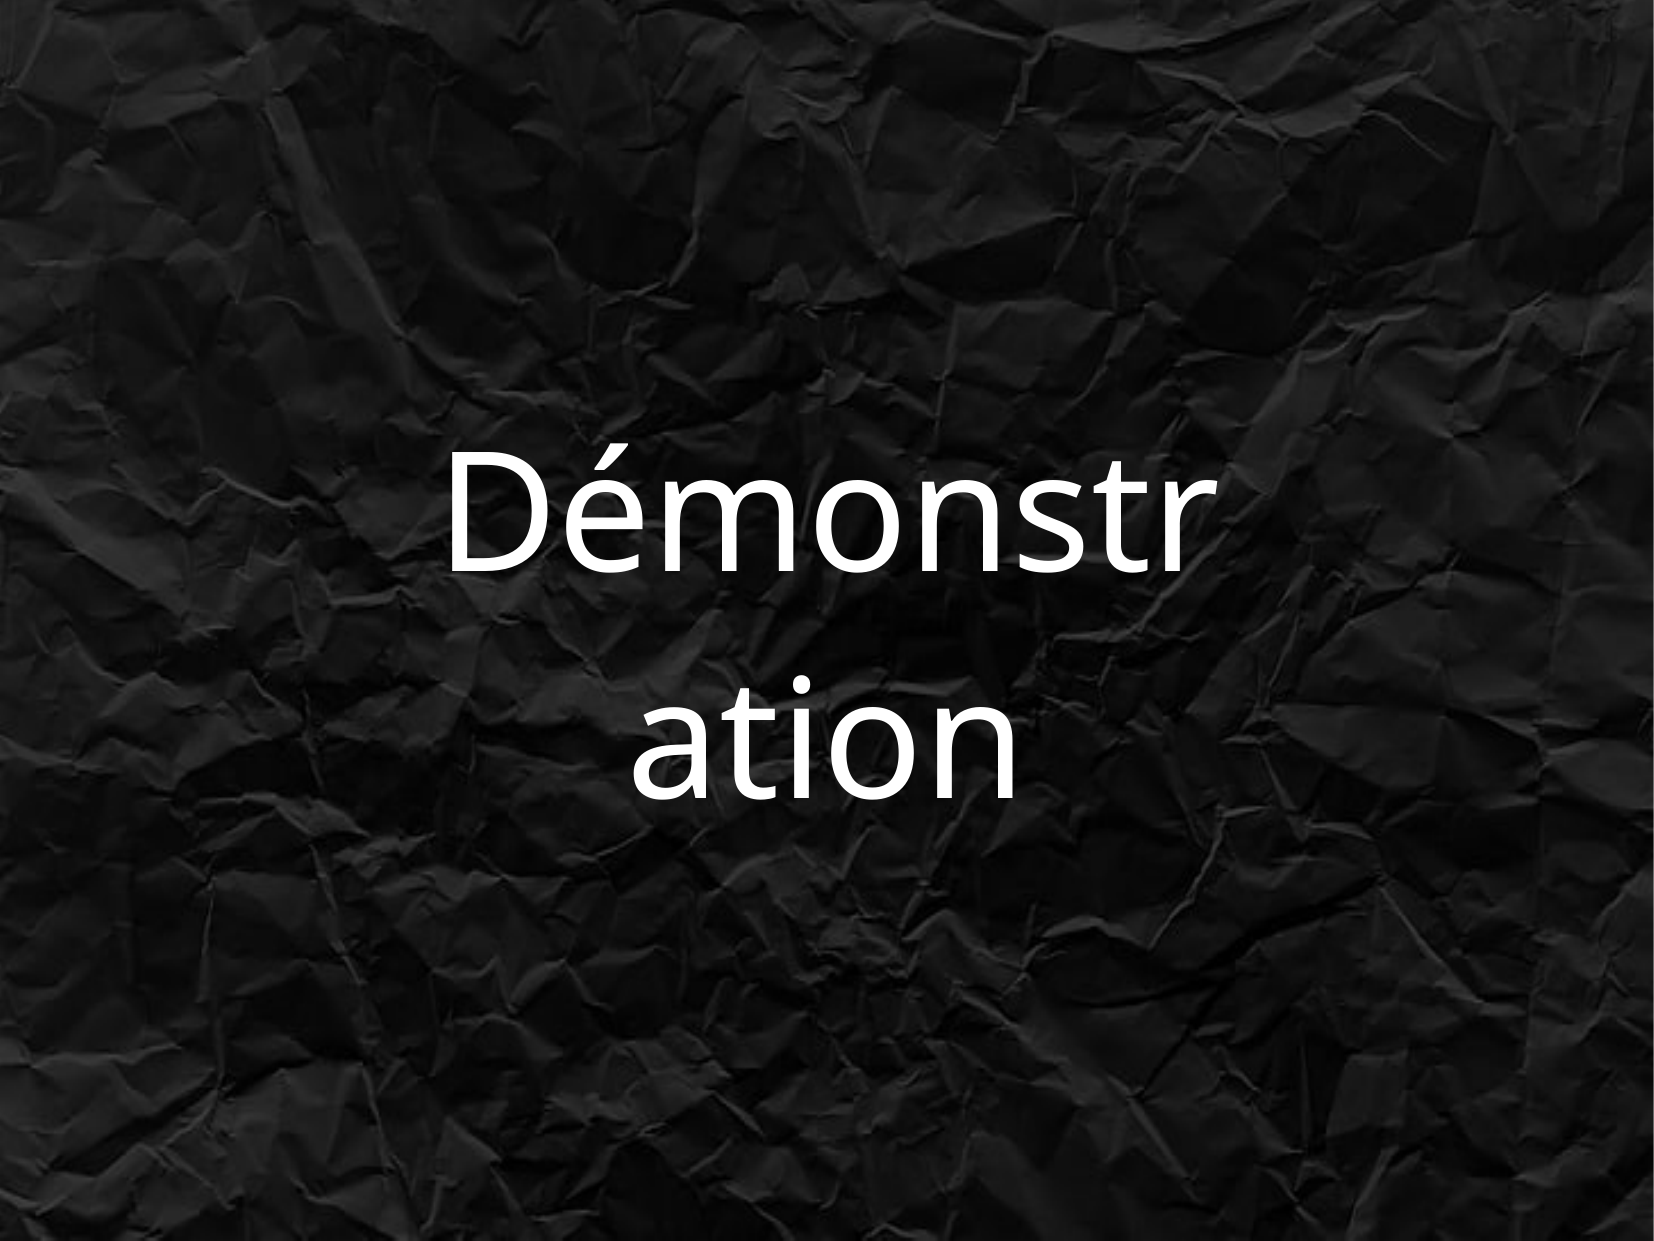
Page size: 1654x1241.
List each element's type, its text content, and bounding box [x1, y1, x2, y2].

text_box Démonstration [415, 512, 1238, 728]
picture [0, 0, 1654, 1241]
